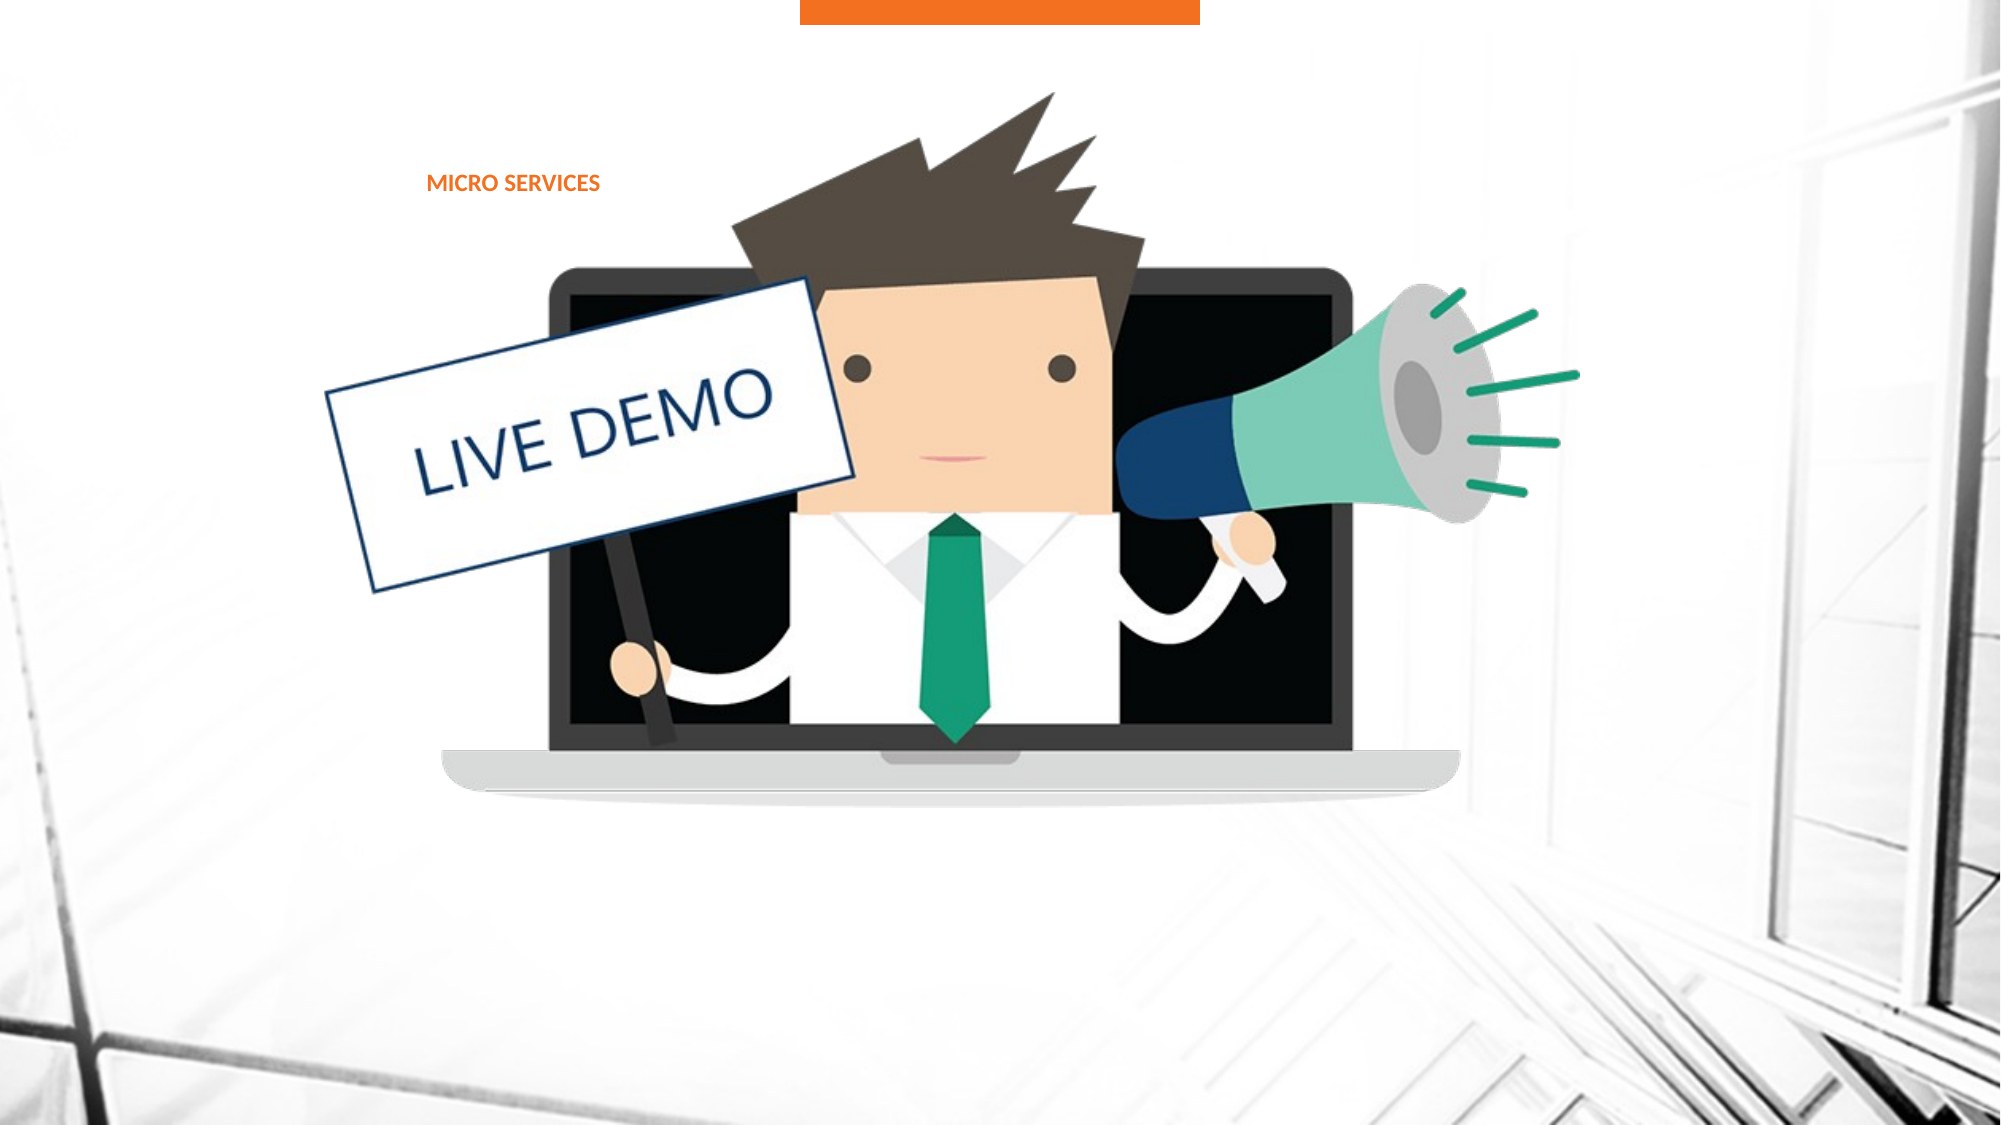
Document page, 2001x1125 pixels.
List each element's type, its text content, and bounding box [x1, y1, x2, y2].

list Micro Services [50, 12, 1951, 63]
picture [324, 92, 1580, 808]
